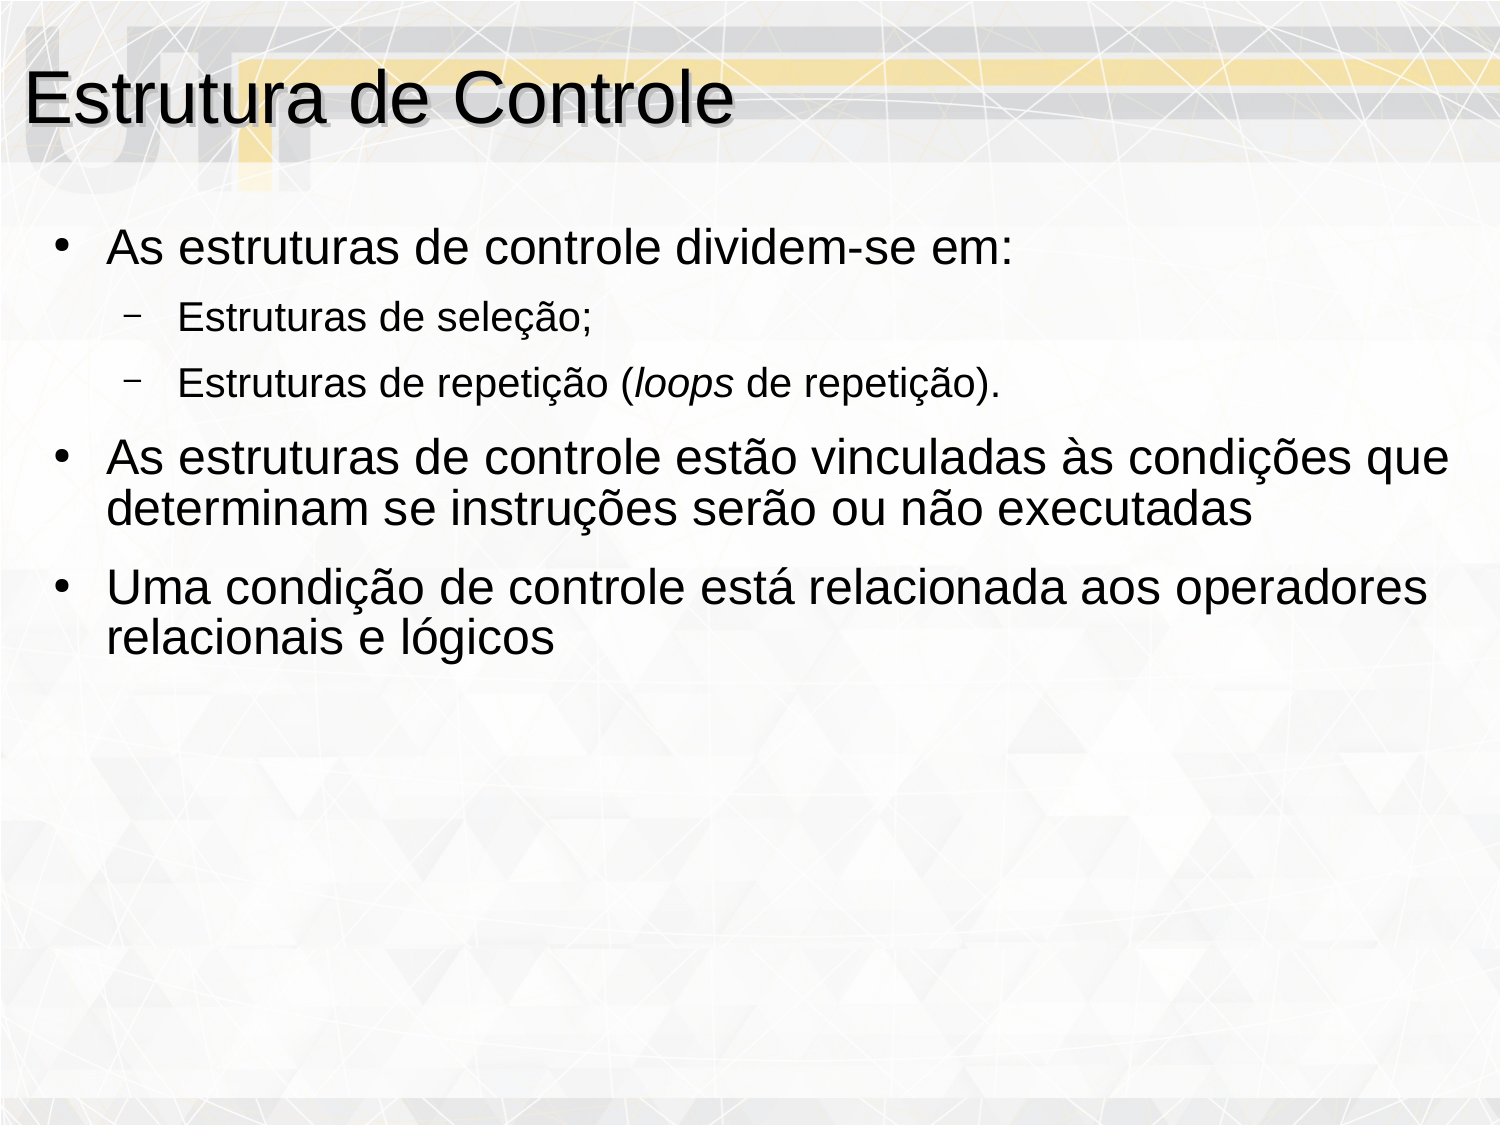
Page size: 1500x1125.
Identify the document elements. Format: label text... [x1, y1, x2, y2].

title Estrutura de Controle [23, 18, 1489, 178]
table_cell F [1, 1, 1500, 1125]
list As estruturas de controle dividem-se em: Estruturas de seleção; Estruturas de repetição (loops de repetição). As estruturas de controle estão vinculadas às condições que determinam se instruções serão ou não executadas Uma condição de controle está relacionada aos operadores relacionais e lógicos [35, 224, 1477, 1087]
